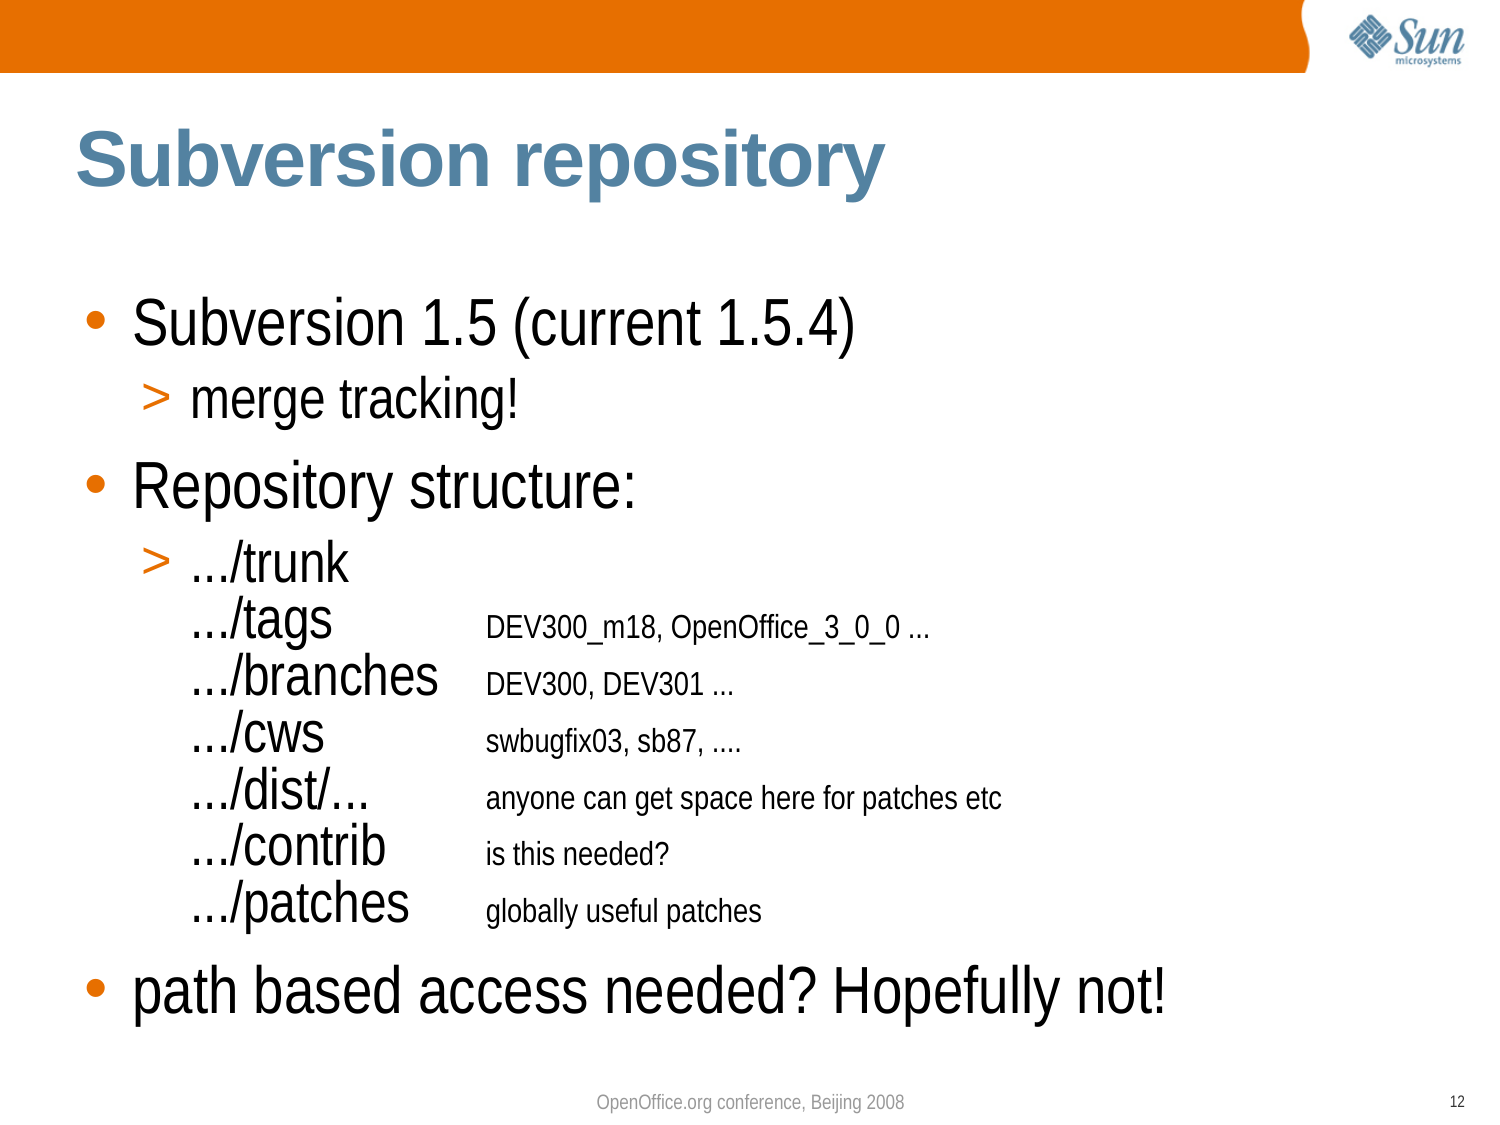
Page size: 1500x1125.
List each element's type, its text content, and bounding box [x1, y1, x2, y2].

picture [0, 0, 1500, 73]
title Subversion repository [81, 93, 1336, 198]
list Subversion 1.5 (current 1.5.4) merge tracking! Repository structure: .../trunk .../tags DEV300_m18, OpenOffice_3_0_0 ... .../branches DEV300, DEV301 ... .../cws swbugfix03, sb87, .... .../dist/... anyone can get space here for patches etc .../contrib is this needed? .../patches globally useful patches path based access needed? Hopefully not! [64, 292, 1402, 1030]
